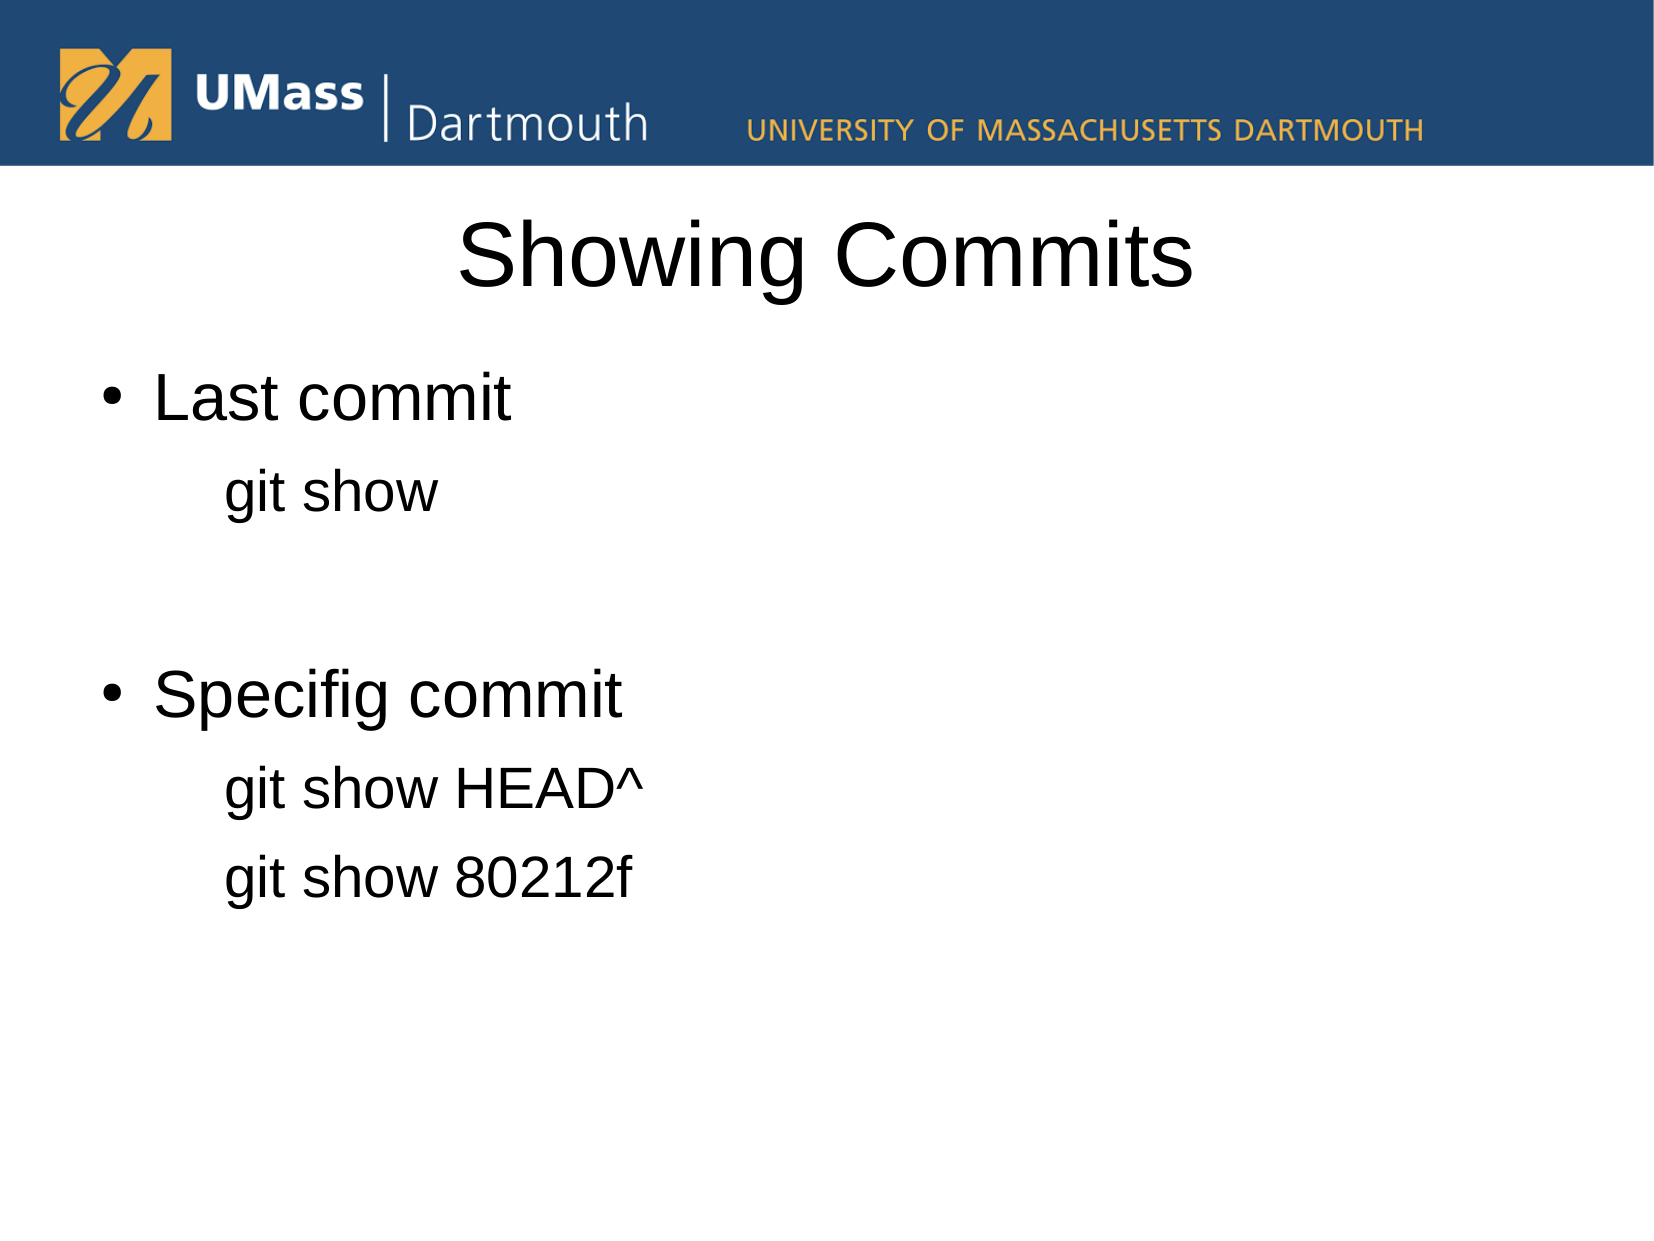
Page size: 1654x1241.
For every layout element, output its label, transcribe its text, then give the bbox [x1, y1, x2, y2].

title Showing Commits [82, 180, 1571, 331]
list Last commit git show Specifig commit git show HEAD^ git show 80212f [82, 360, 1571, 1010]
picture [0, 0, 1654, 166]
